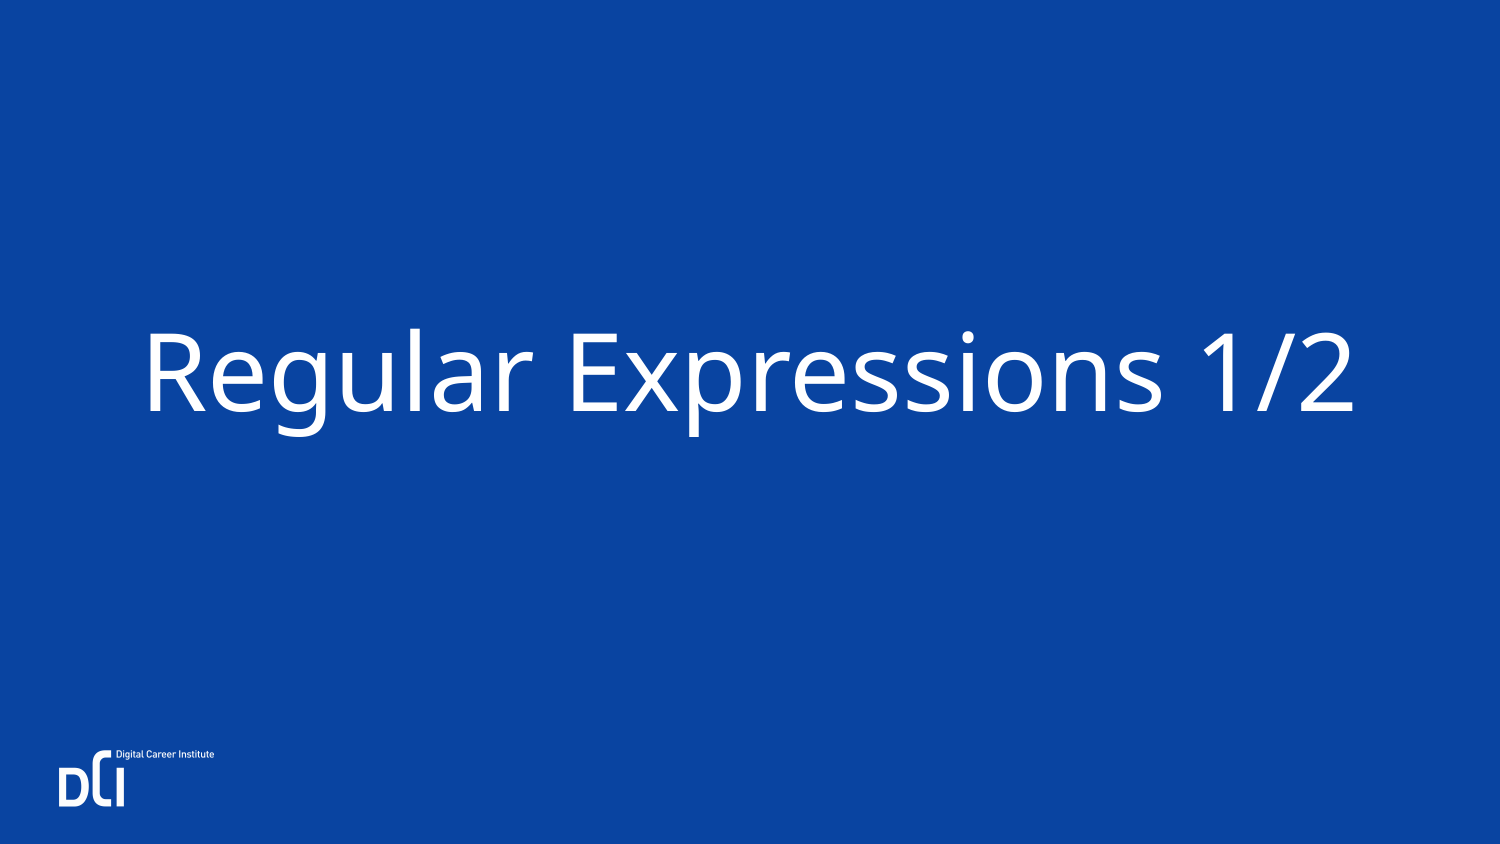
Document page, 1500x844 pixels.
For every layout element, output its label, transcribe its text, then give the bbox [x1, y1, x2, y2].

list Regular Expressions 1/2 [51, 288, 1449, 496]
picture [49, 737, 220, 817]
